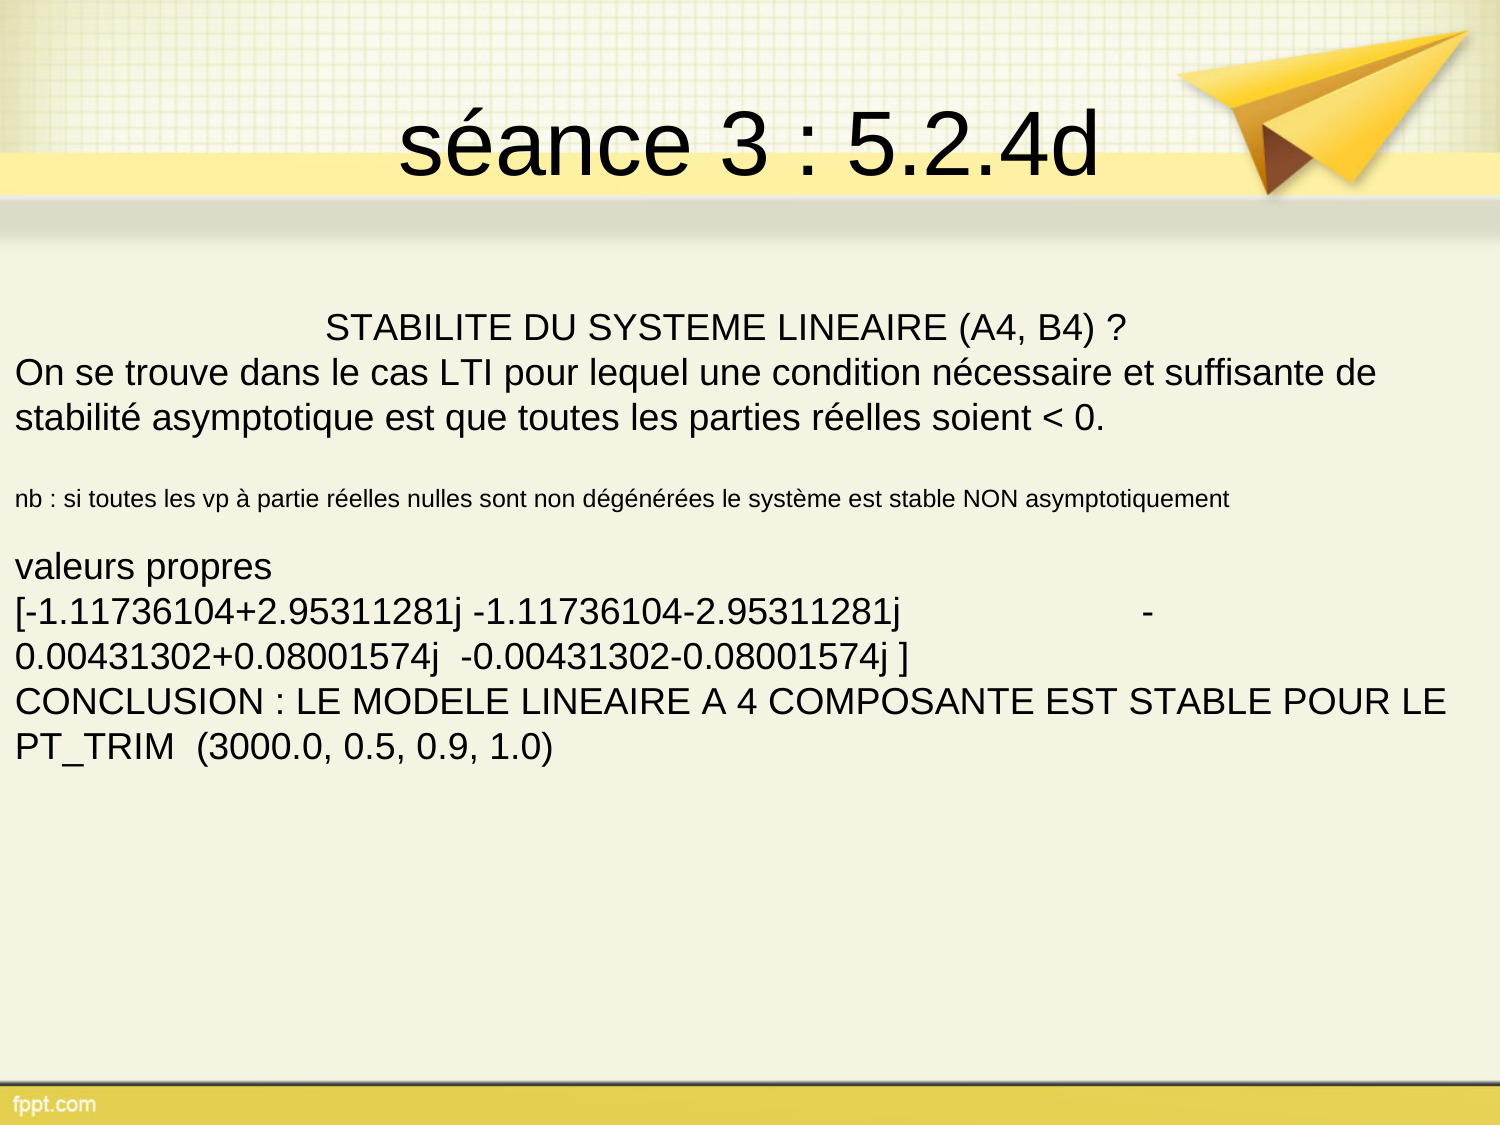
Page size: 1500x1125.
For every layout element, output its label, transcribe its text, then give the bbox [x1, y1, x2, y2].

text_box STABILITE DU SYSTEME LINEAIRE (A4, B4) ? On se trouve dans le cas LTI pour lequel une condition nécessaire et suffisante de stabilité asymptotique est que toutes les parties réelles soient < 0. nb : si toutes les vp à partie réelles nulles sont non dégénérées le système est stable NON asymptotiquement valeurs propres [-1.11736104+2.95311281j -1.11736104-2.95311281j -0.00431302+0.08001574j -0.00431302-0.08001574j ] CONCLUSION : LE MODELE LINEAIRE A 4 COMPOSANTE EST STABLE POUR LE PT_TRIM (3000.0, 0.5, 0.9, 1.0) [0, 295, 1489, 865]
picture [0, 0, 1500, 1125]
title séance 3 : 5.2.4d [75, 45, 1426, 233]
